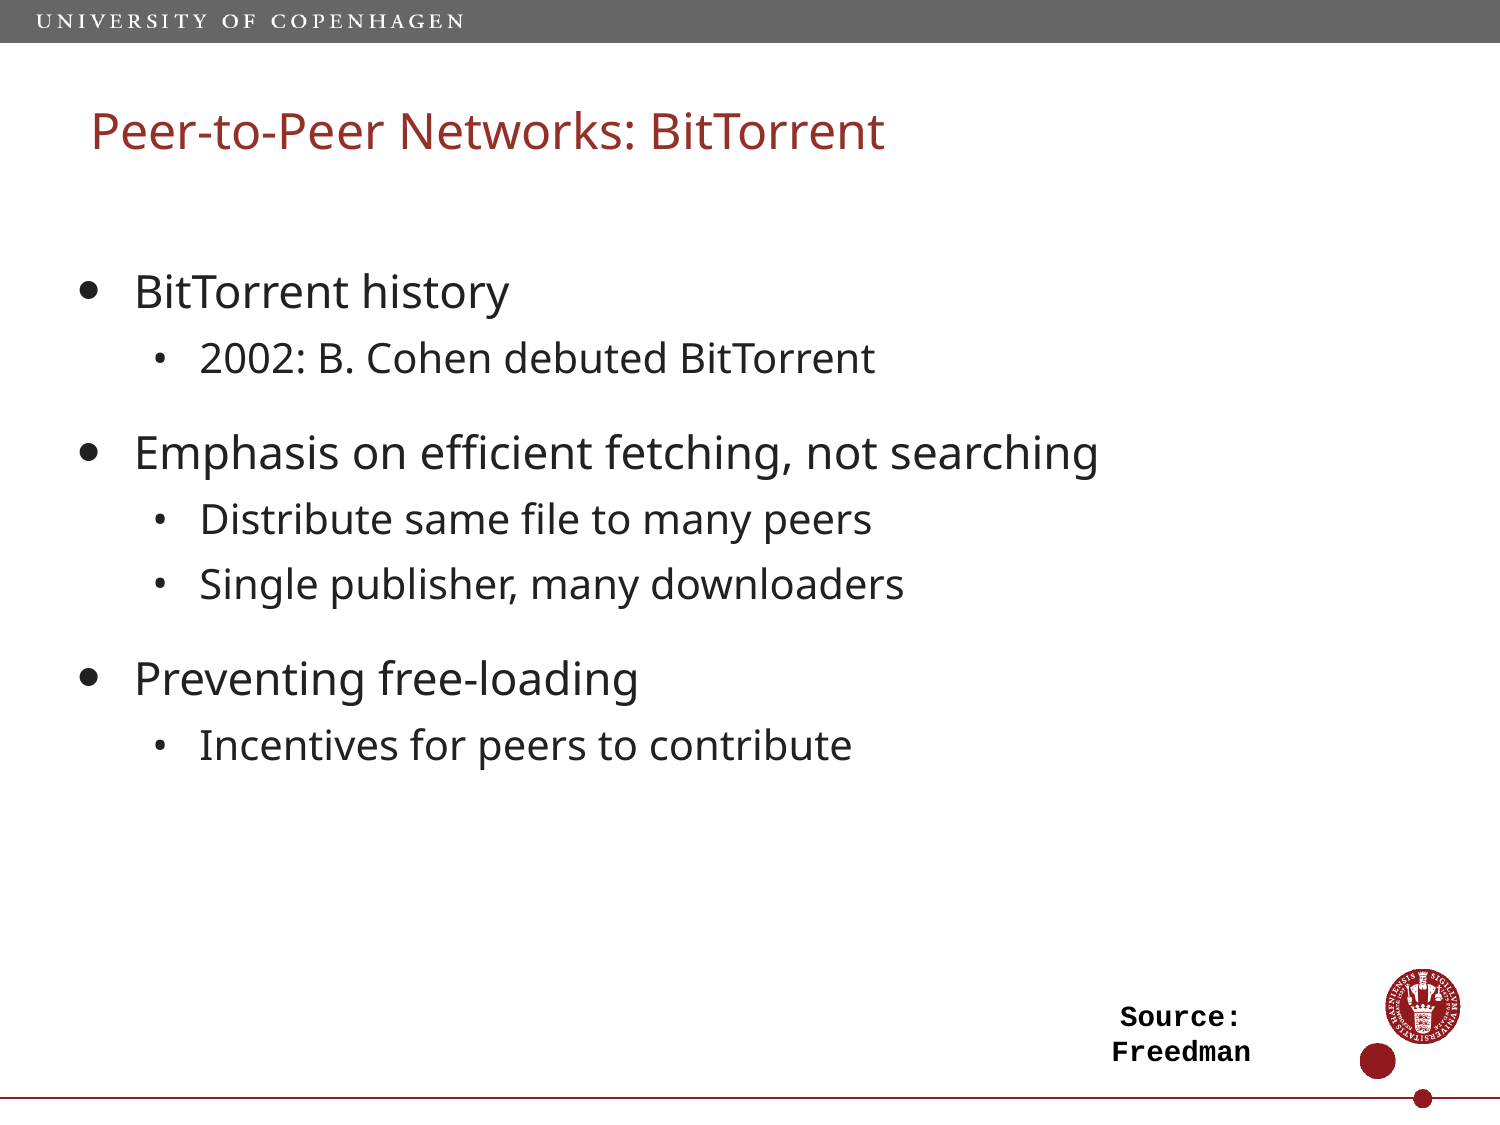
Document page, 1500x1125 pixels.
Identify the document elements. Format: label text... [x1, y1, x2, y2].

picture [0, 910, 1500, 1122]
text_box Source: Freedman [1027, 989, 1335, 1076]
title Peer-to-Peer Networks: BitTorrent [75, 60, 1426, 201]
list BitTorrent history 2002: B. Cohen debuted BitTorrent Emphasis on efficient fetching, not searching Distribute same file to many peers Single publisher, many downloaders Preventing free-loading Incentives for peers to contribute [62, 254, 1463, 880]
